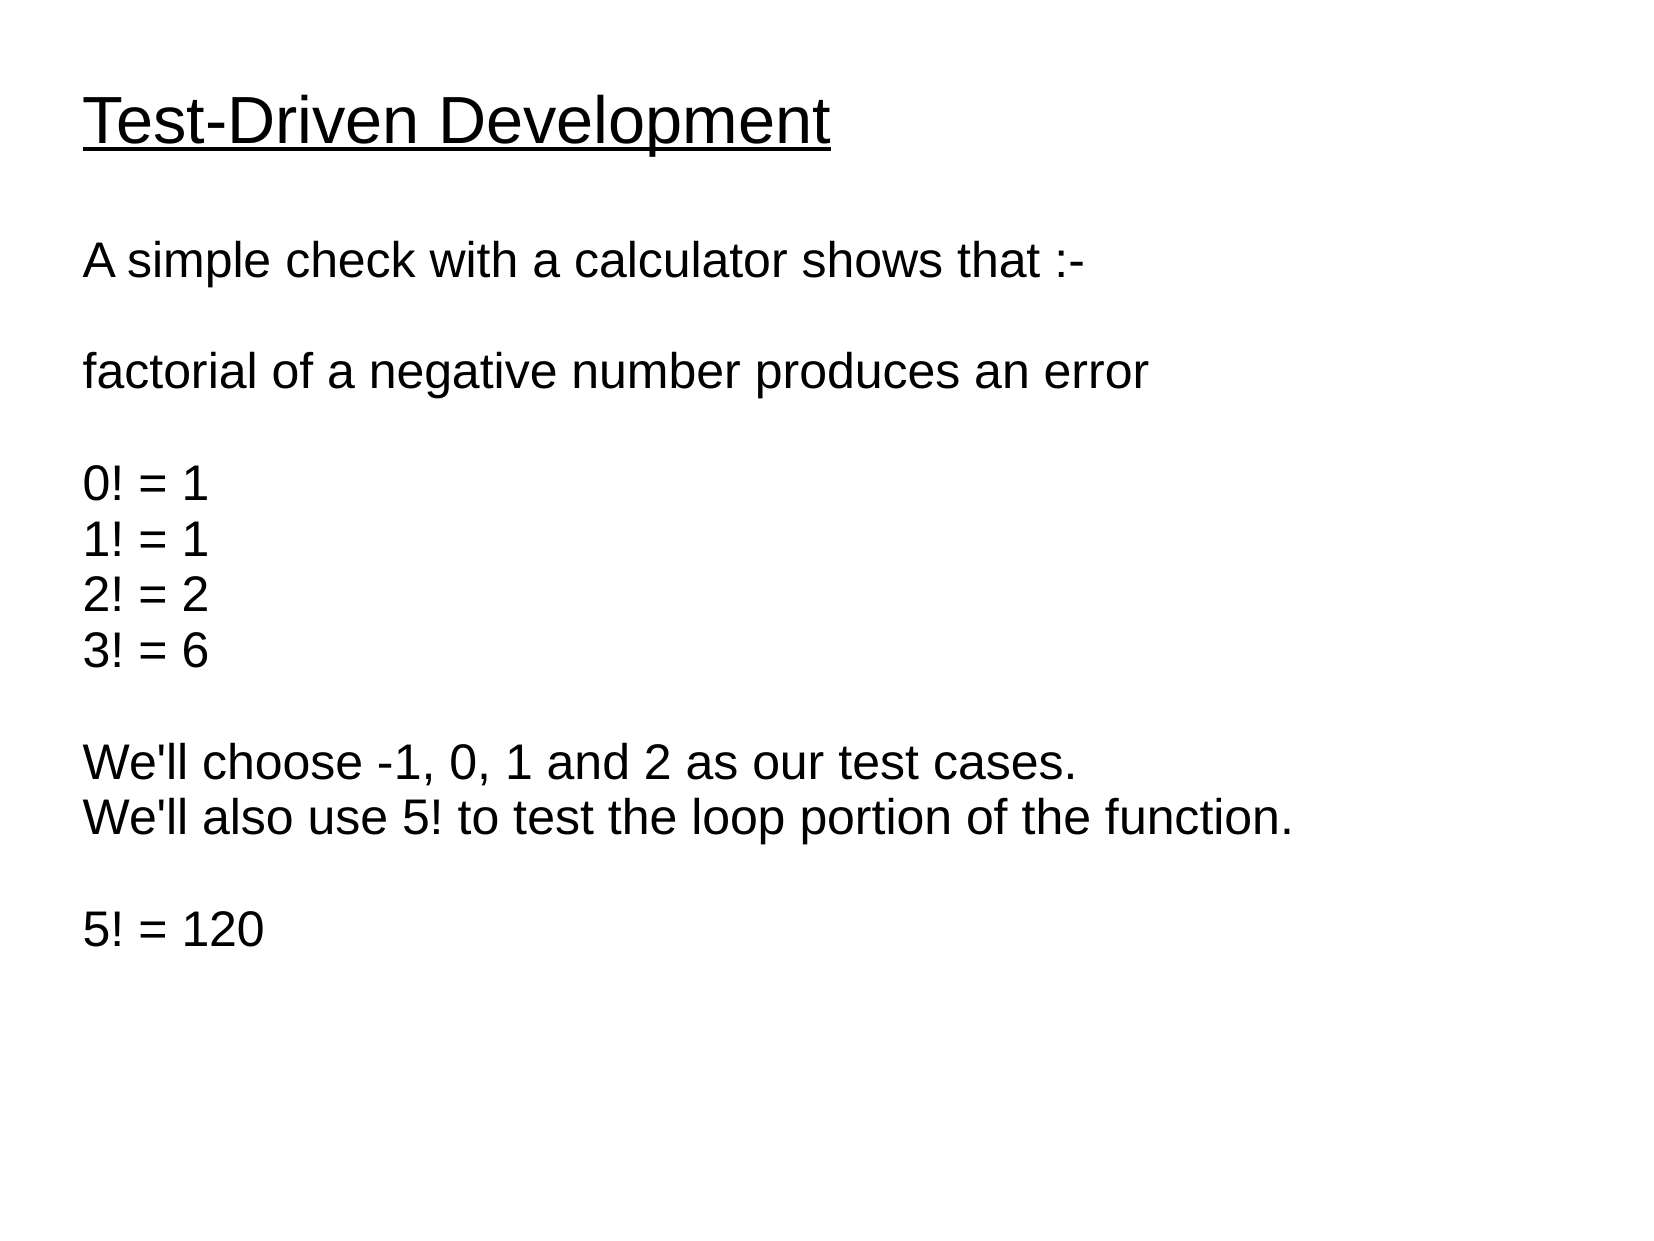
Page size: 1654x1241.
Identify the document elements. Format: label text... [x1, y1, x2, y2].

subtitle Test-Driven Development A simple check with a calculator shows that :- factorial of a negative number produces an error 0! = 1 1! = 1 2! = 2 3! = 6 We'll choose -1, 0, 1 and 2 as our test cases. We'll also use 5! to test the loop portion of the function. 5! = 120 [82, 82, 1595, 1158]
